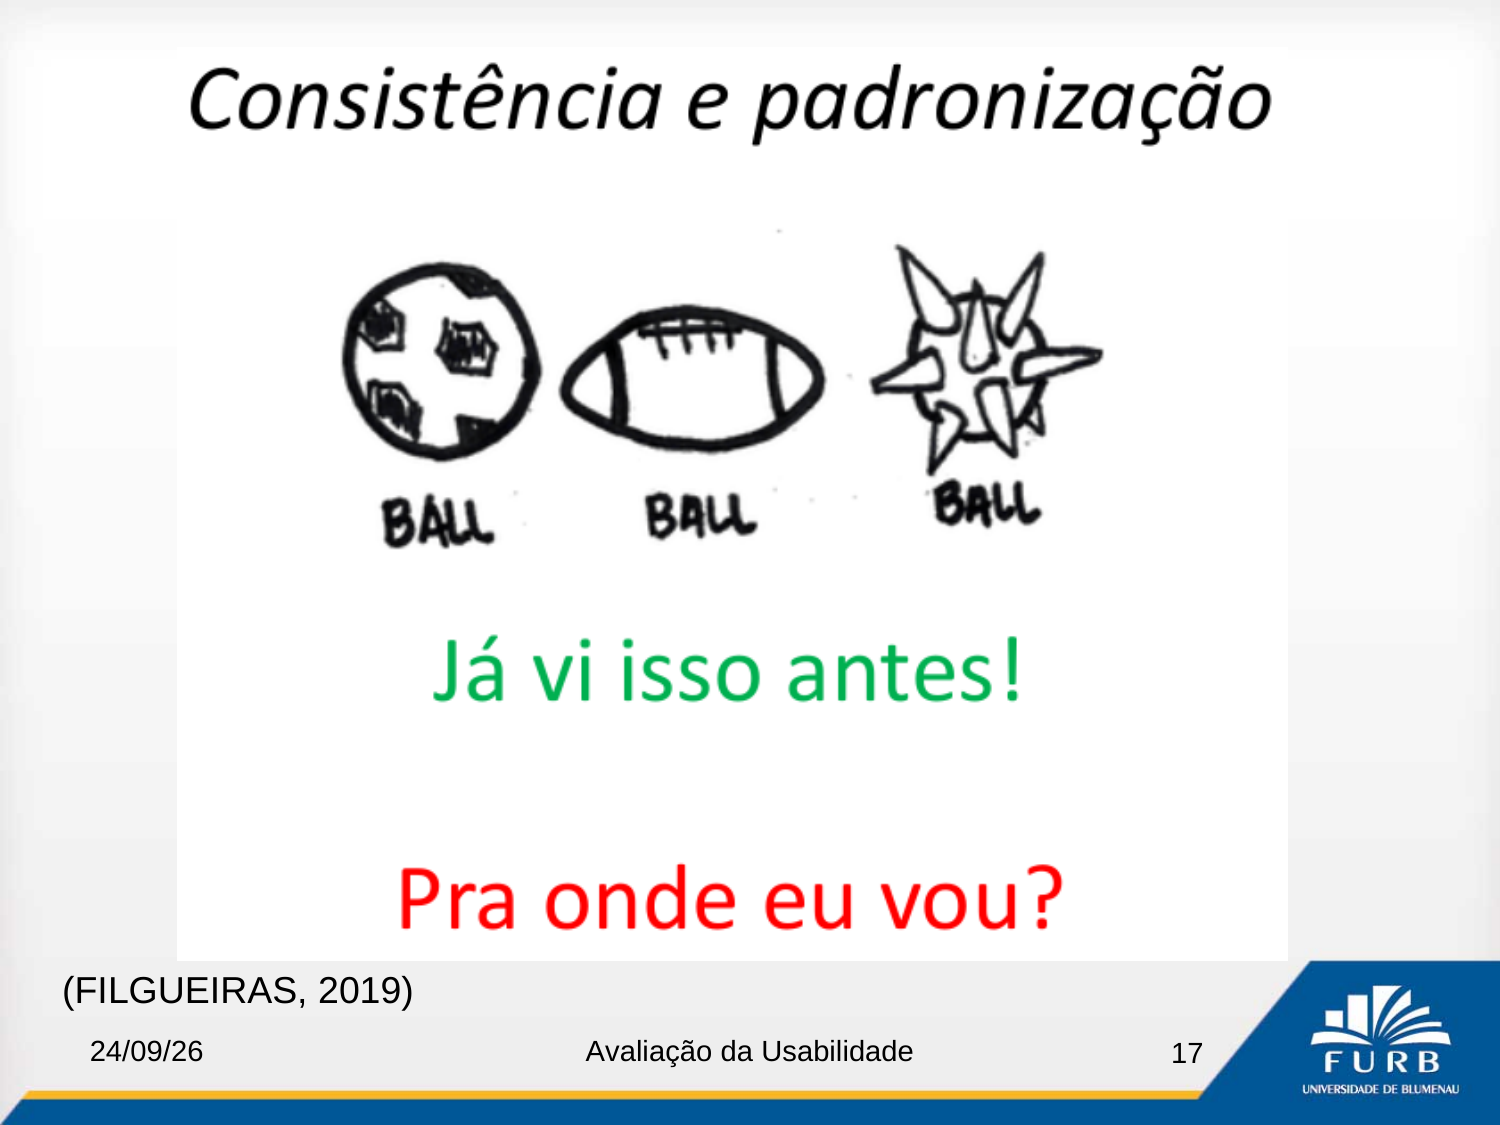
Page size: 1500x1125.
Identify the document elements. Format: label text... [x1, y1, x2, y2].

picture [0, 0, 1500, 1125]
text_box (FILGUEIRAS, 2019) [47, 958, 461, 1064]
